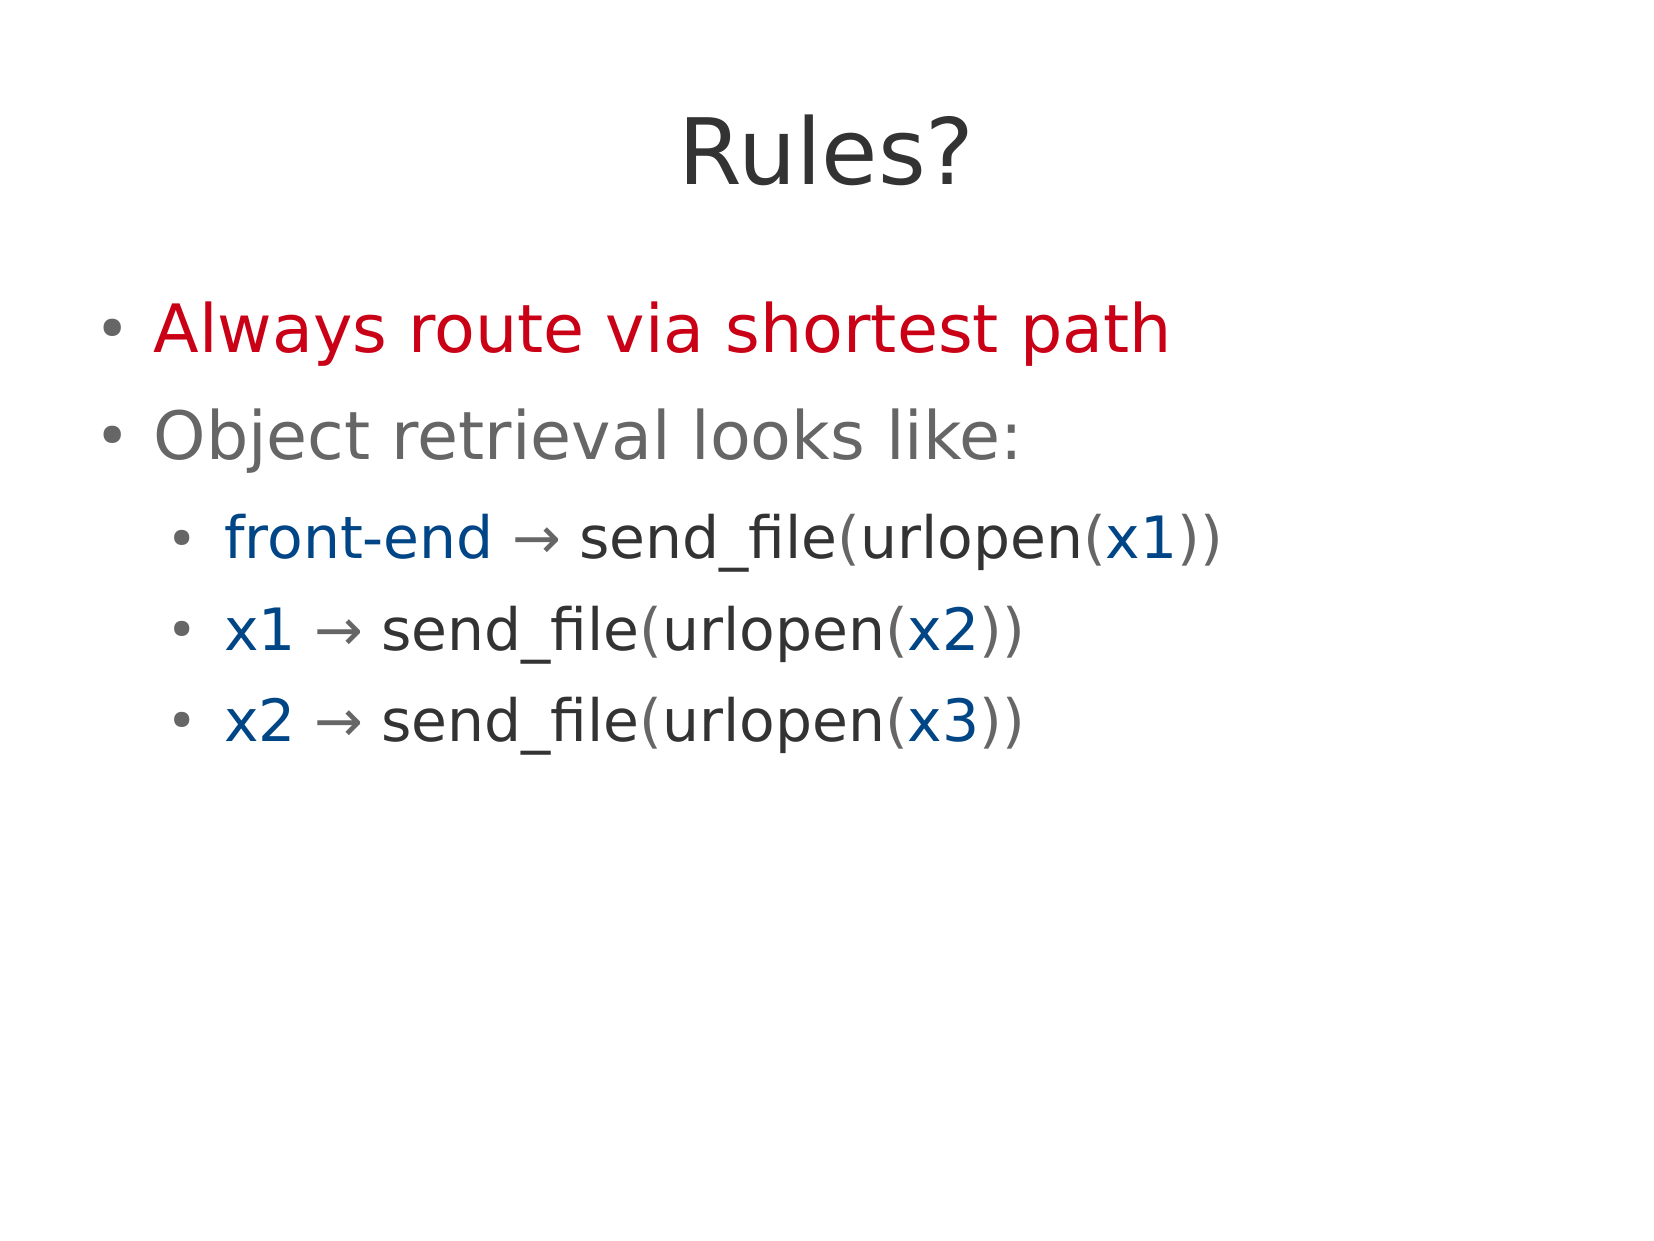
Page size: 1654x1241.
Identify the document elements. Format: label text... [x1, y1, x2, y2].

title Rules? [82, 56, 1571, 250]
list Always route via shortest path Object retrieval looks like: front-end → send_file(urlopen(x1)) x1 → send_file(urlopen(x2)) x2 → send_file(urlopen(x3)) [82, 290, 1571, 1109]
